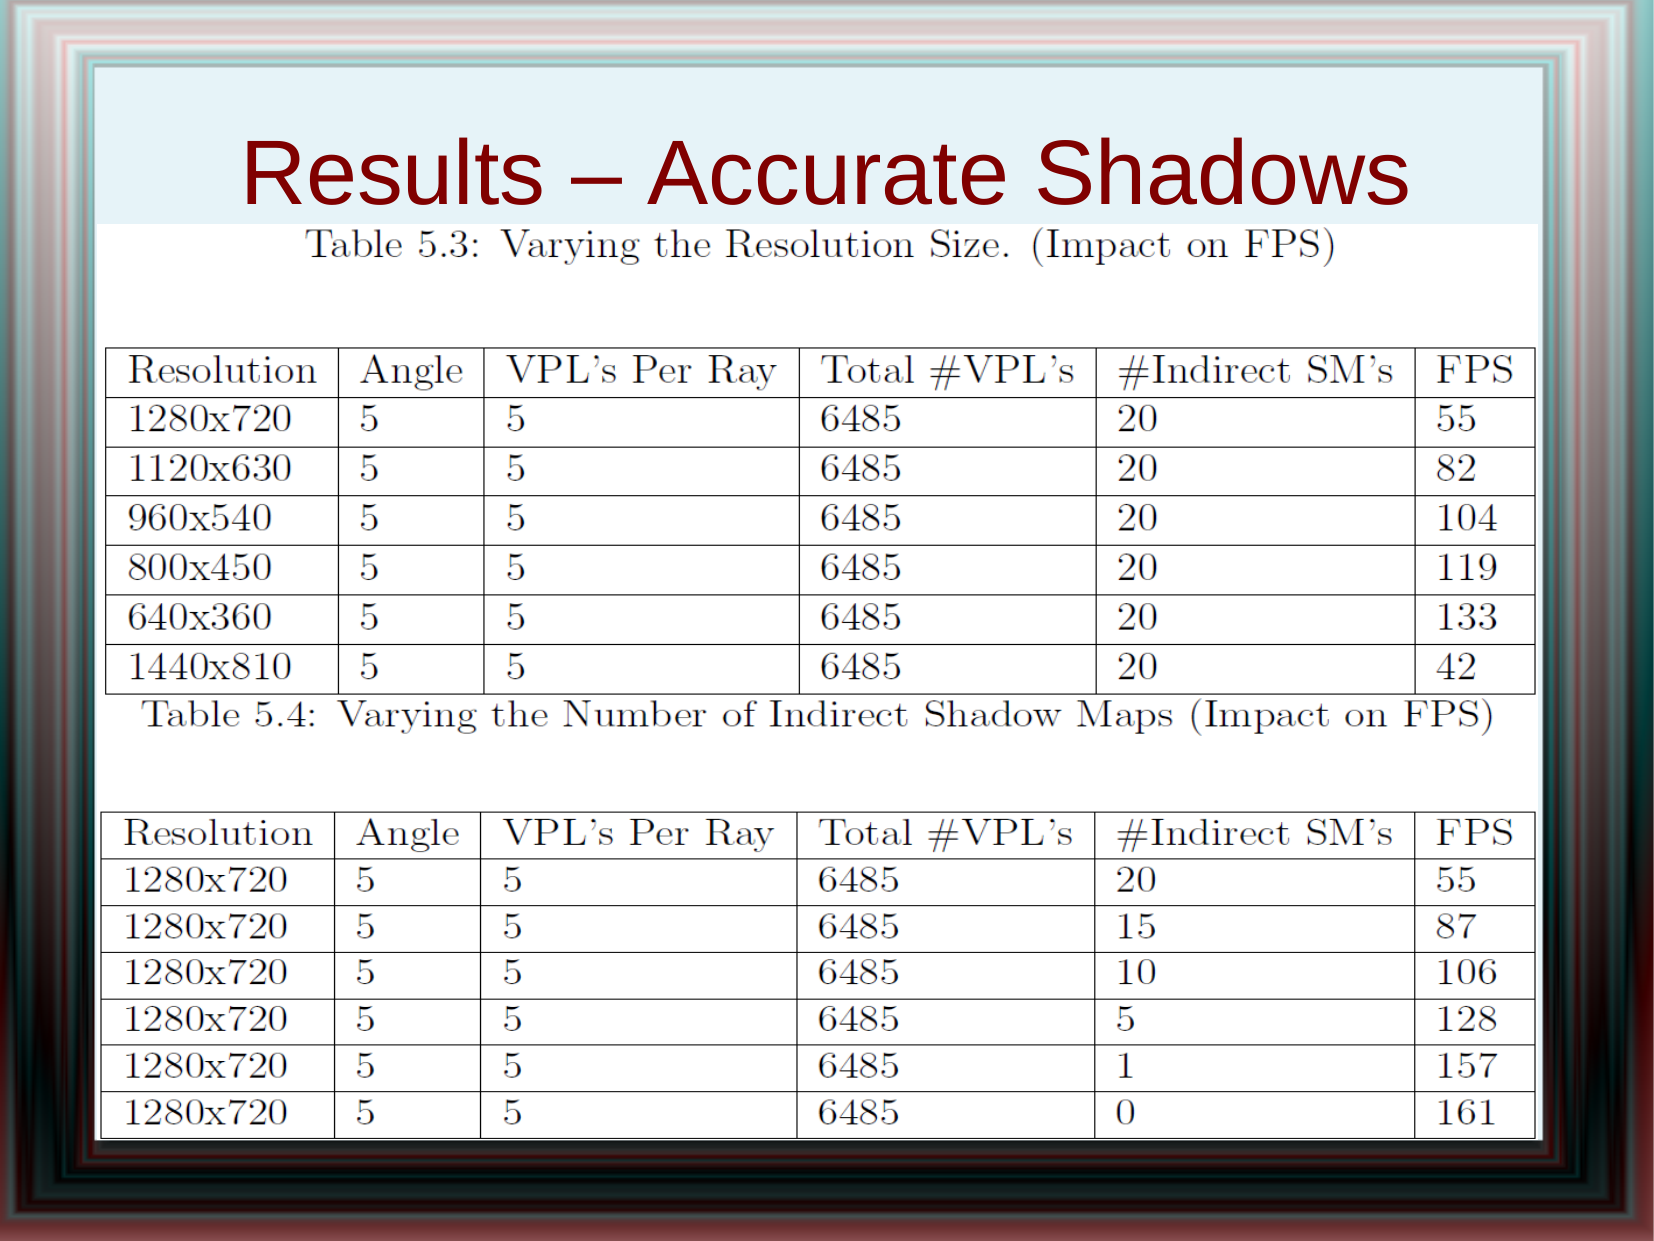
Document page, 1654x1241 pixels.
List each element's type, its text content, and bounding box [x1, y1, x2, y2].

picture [0, 0, 1654, 1241]
title Results – Accurate Shadows [118, 88, 1536, 224]
